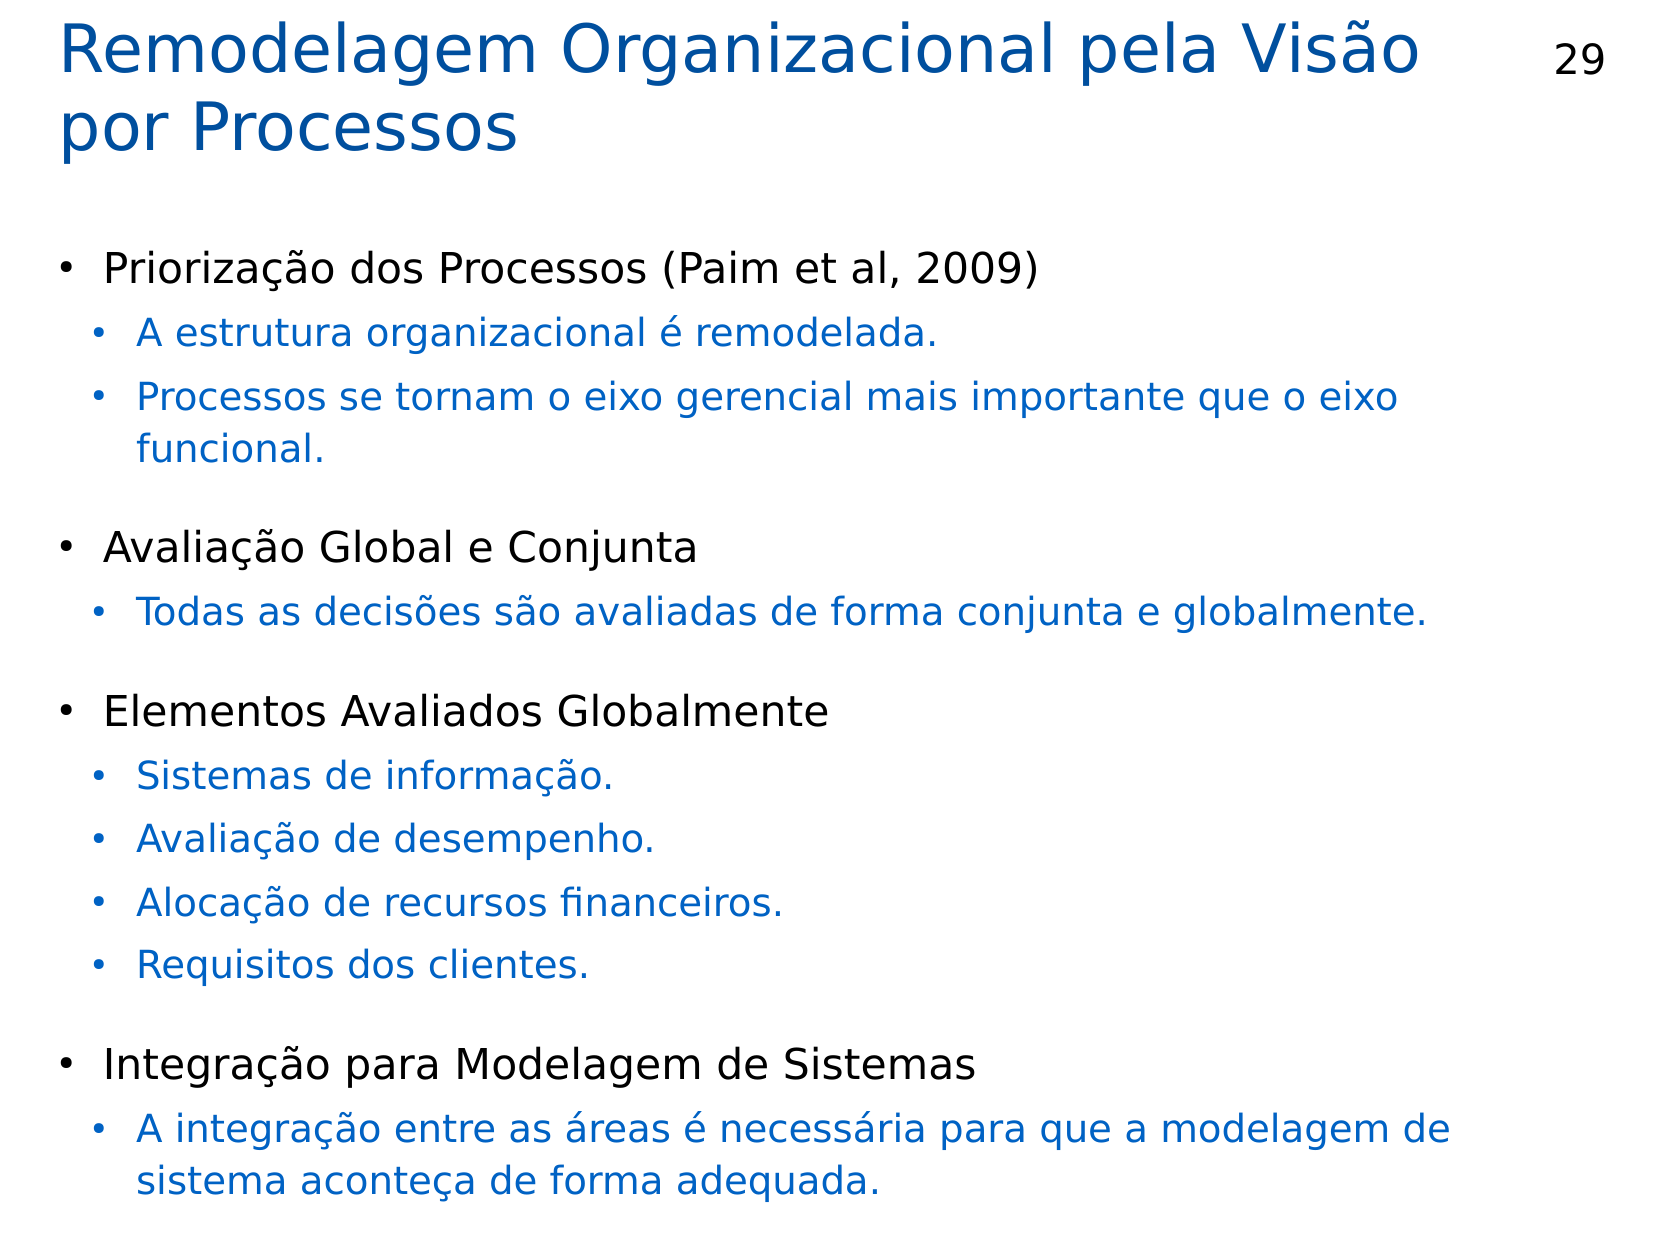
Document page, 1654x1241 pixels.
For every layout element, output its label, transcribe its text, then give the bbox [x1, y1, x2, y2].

title Remodelagem Organizacional pela Visão por Processos [59, 10, 1506, 167]
list Priorização dos Processos (Paim et al, 2009) A estrutura organizacional é remodelada. Processos se tornam o eixo gerencial mais importante que o eixo funcional. Avaliação Global e Conjunta Todas as decisões são avaliadas de forma conjunta e globalmente. Elementos Avaliados Globalmente Sistemas de informação. Avaliação de desempenho. Alocação de recursos financeiros. Requisitos dos clientes. Integração para Modelagem de Sistemas A integração entre as áreas é necessária para que a modelagem de sistema aconteça de forma adequada. [59, 236, 1595, 1211]
